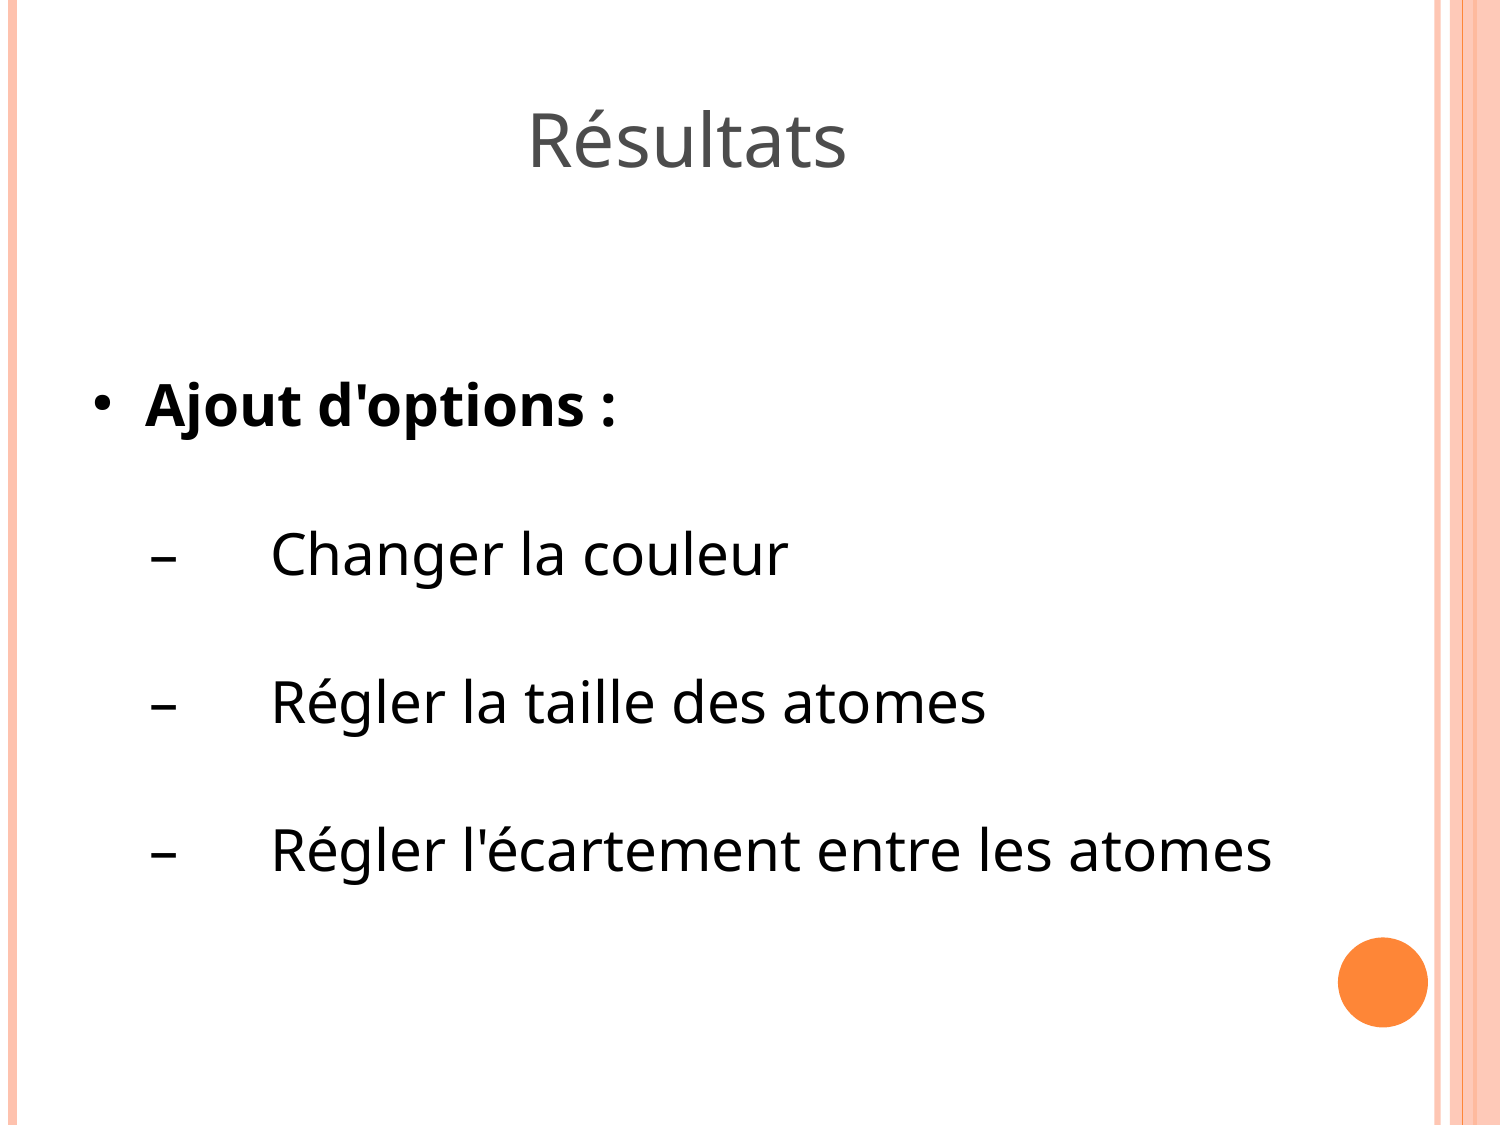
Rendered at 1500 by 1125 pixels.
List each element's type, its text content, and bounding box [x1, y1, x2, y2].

title Résultats [75, 45, 1300, 233]
list Ajout d'options : – Changer la couleur – Régler la taille des atomes – Régler l'écartement entre les atomes [74, 324, 1300, 1110]
